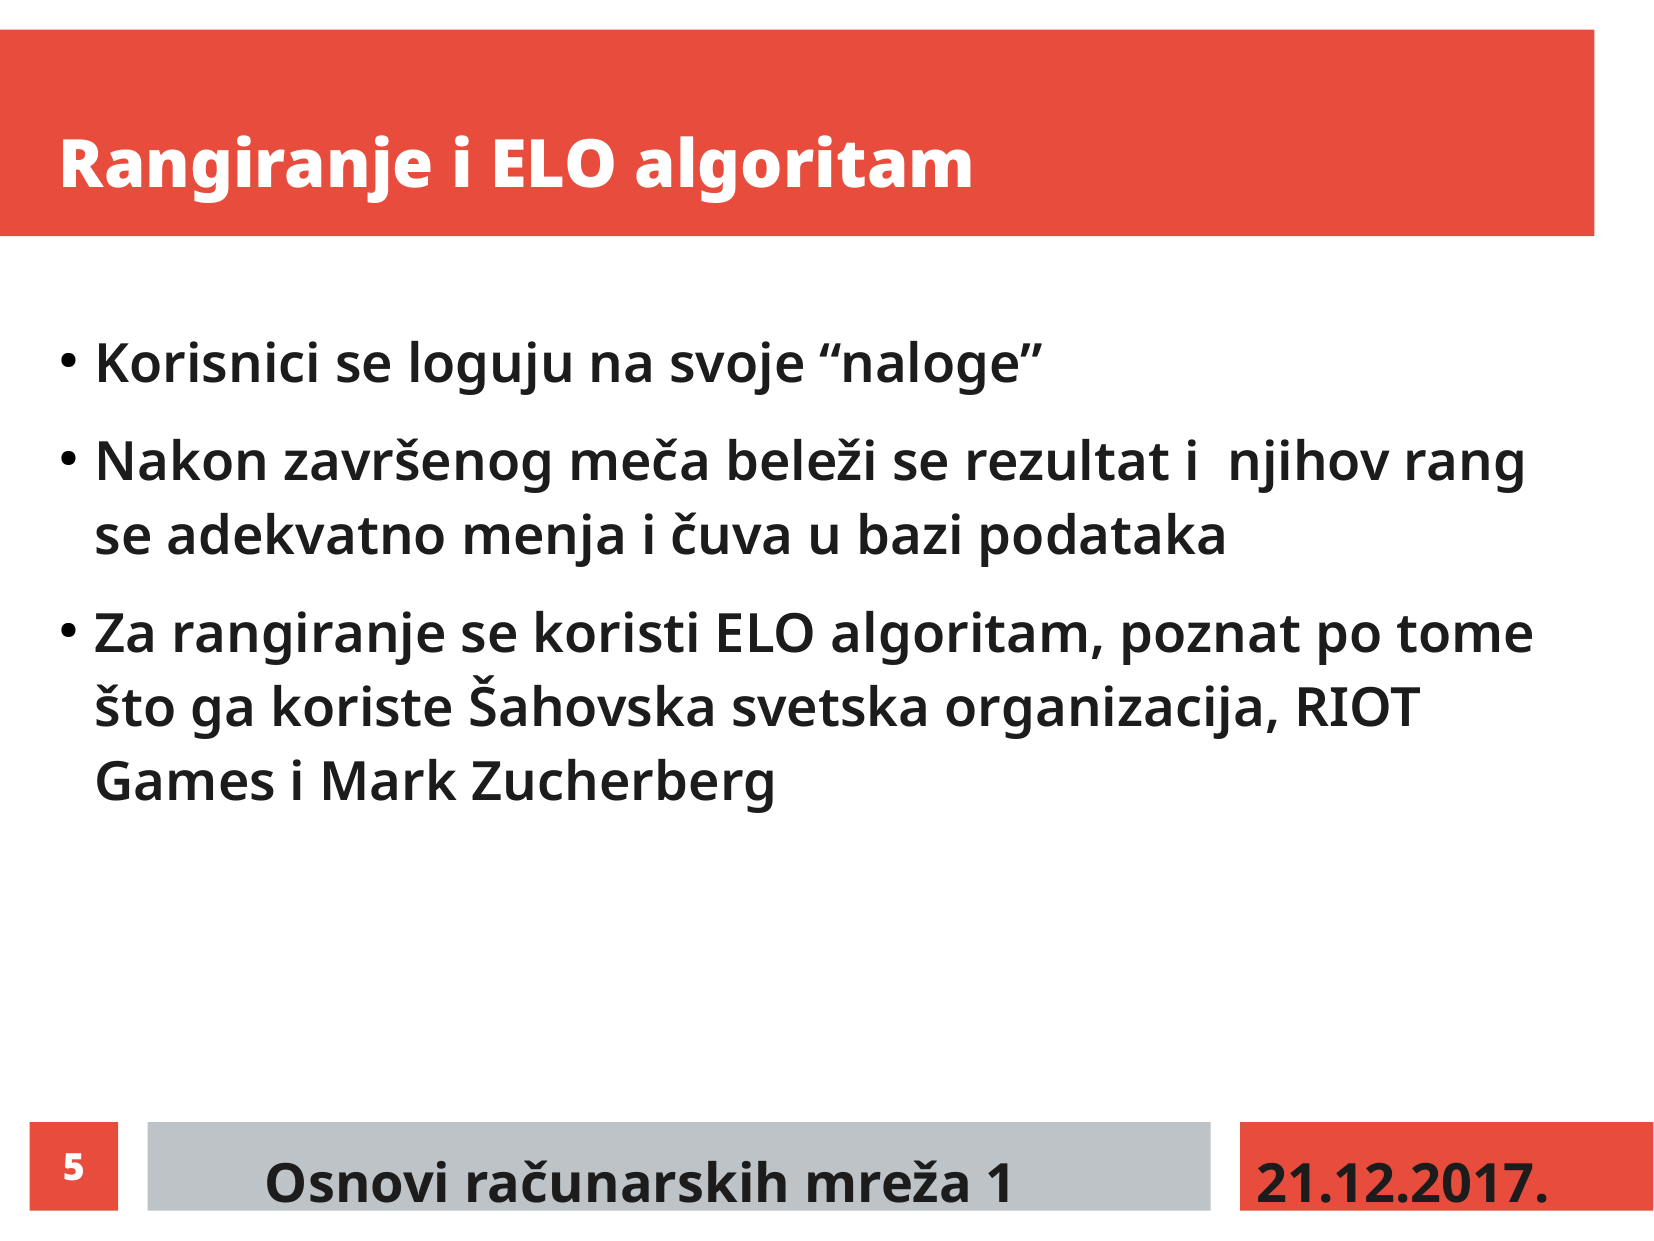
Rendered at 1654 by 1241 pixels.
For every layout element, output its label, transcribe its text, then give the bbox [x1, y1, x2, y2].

text_box 21.12.2017. [1256, 1144, 1634, 1220]
list Korisnici se loguju na svoje “naloge” Nakon završenog meča beleži se rezultat i njihov rang se adekvatno menja i čuva u bazi podataka Za rangiranje se koristi ELO algoritam, poznat po tome što ga koriste Šahovska svetska organizacija, RIOT Games i Mark Zucherberg [59, 324, 1565, 1093]
text_box Osnovi računarskih mreža 1 [265, 1144, 1132, 1205]
title Rangiranje i ELO algoritam [59, 59, 1595, 207]
